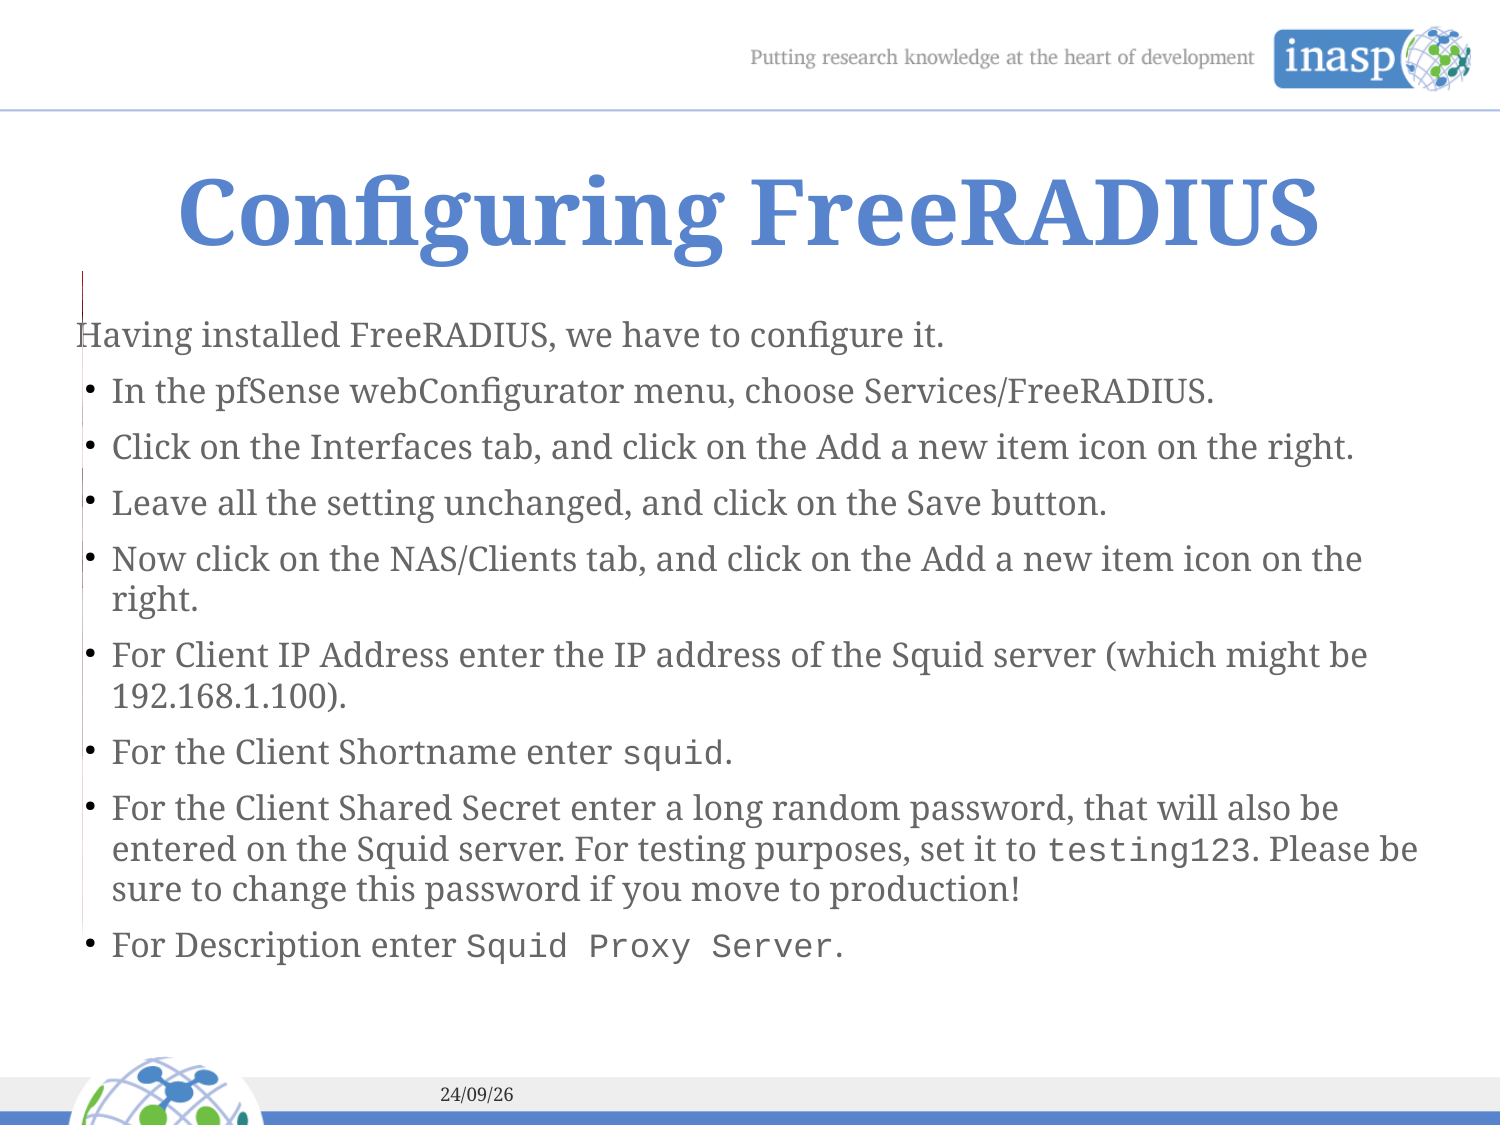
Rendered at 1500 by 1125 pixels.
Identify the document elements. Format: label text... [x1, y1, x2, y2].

picture [0, 0, 1500, 1125]
list Having installed FreeRADIUS, we have to configure it. In the pfSense webConfigurator menu, choose Services/FreeRADIUS. Click on the Interfaces tab, and click on the Add a new item icon on the right. Leave all the setting unchanged, and click on the Save button. Now click on the NAS/Clients tab, and click on the Add a new item icon on the right. For Client IP Address enter the IP address of the Squid server (which might be 192.168.1.100). For the Client Shortname enter squid. For the Client Shared Secret enter a long random password, that will also be entered on the Squid server. For testing purposes, set it to testing123. Please be sure to change this password if you move to production! For Description enter Squid Proxy Server. [75, 313, 1426, 967]
title Configuring FreeRADIUS [75, 129, 1426, 313]
